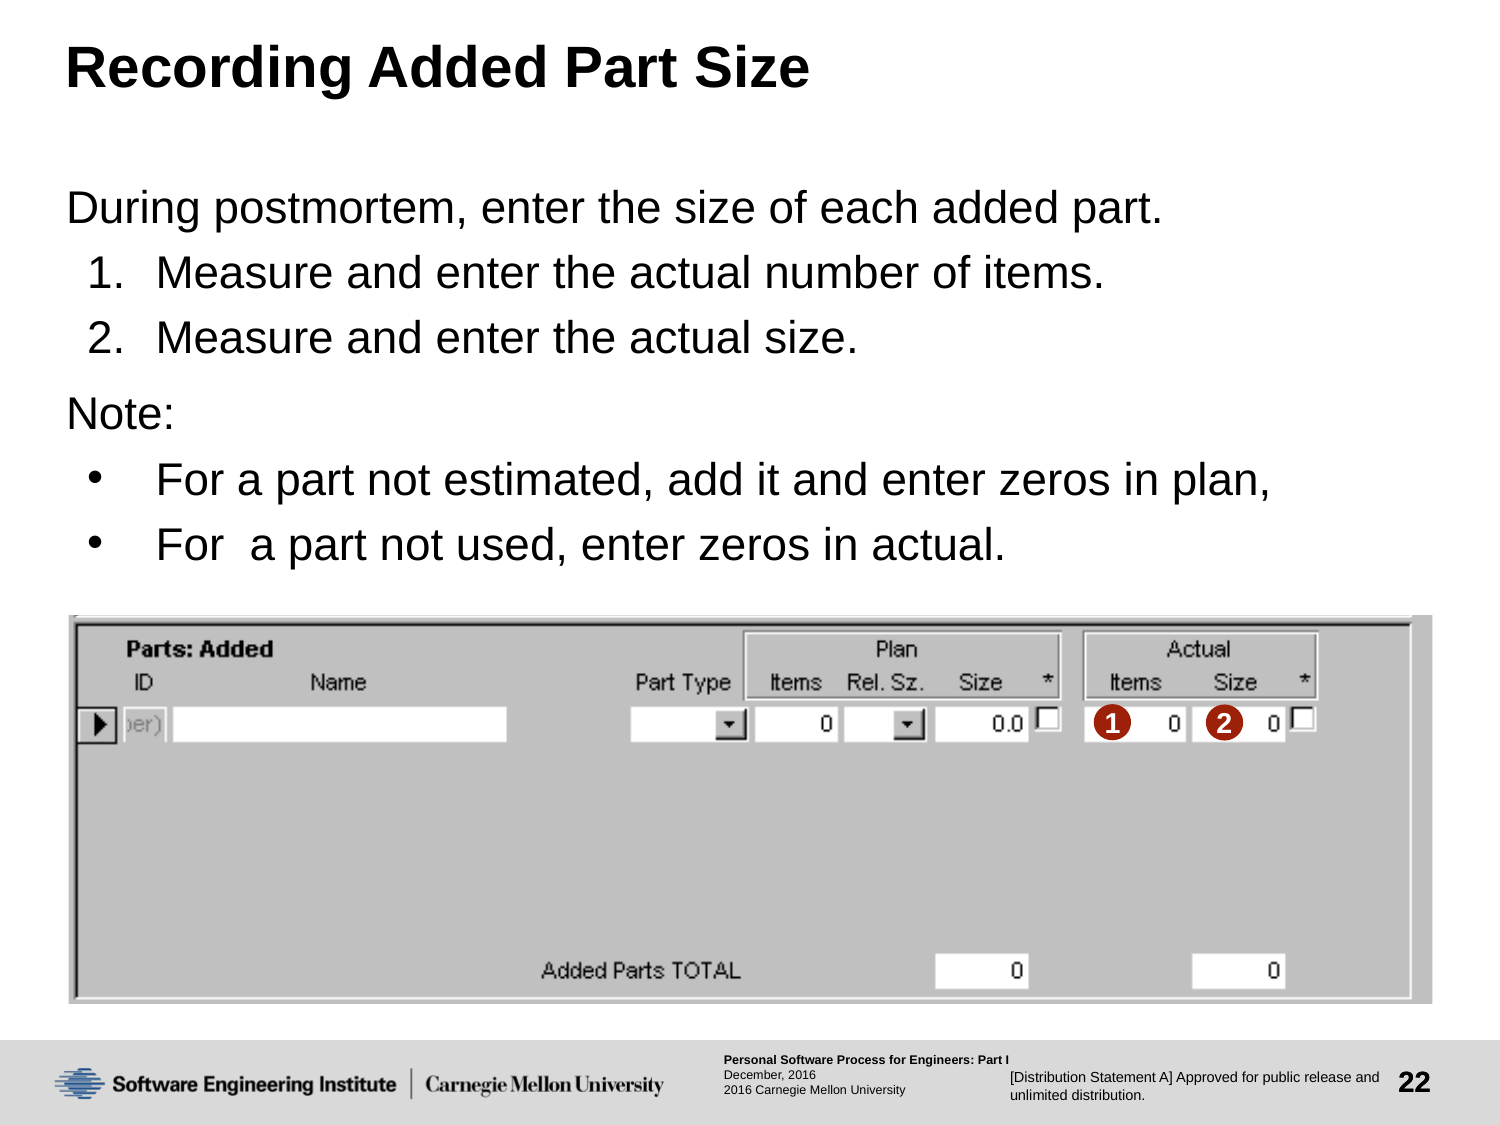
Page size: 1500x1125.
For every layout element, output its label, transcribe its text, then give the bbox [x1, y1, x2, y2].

title Recording Added Part Size [65, 37, 1313, 148]
picture [68, 615, 1433, 1004]
picture [46, 1061, 673, 1104]
list During postmortem, enter the size of each added part. Measure and enter the actual number of items. Measure and enter the actual size. Note: For a part not estimated, add it and enter zeros in plan, For a part not used, enter zeros in actual. [65, 177, 1431, 1000]
